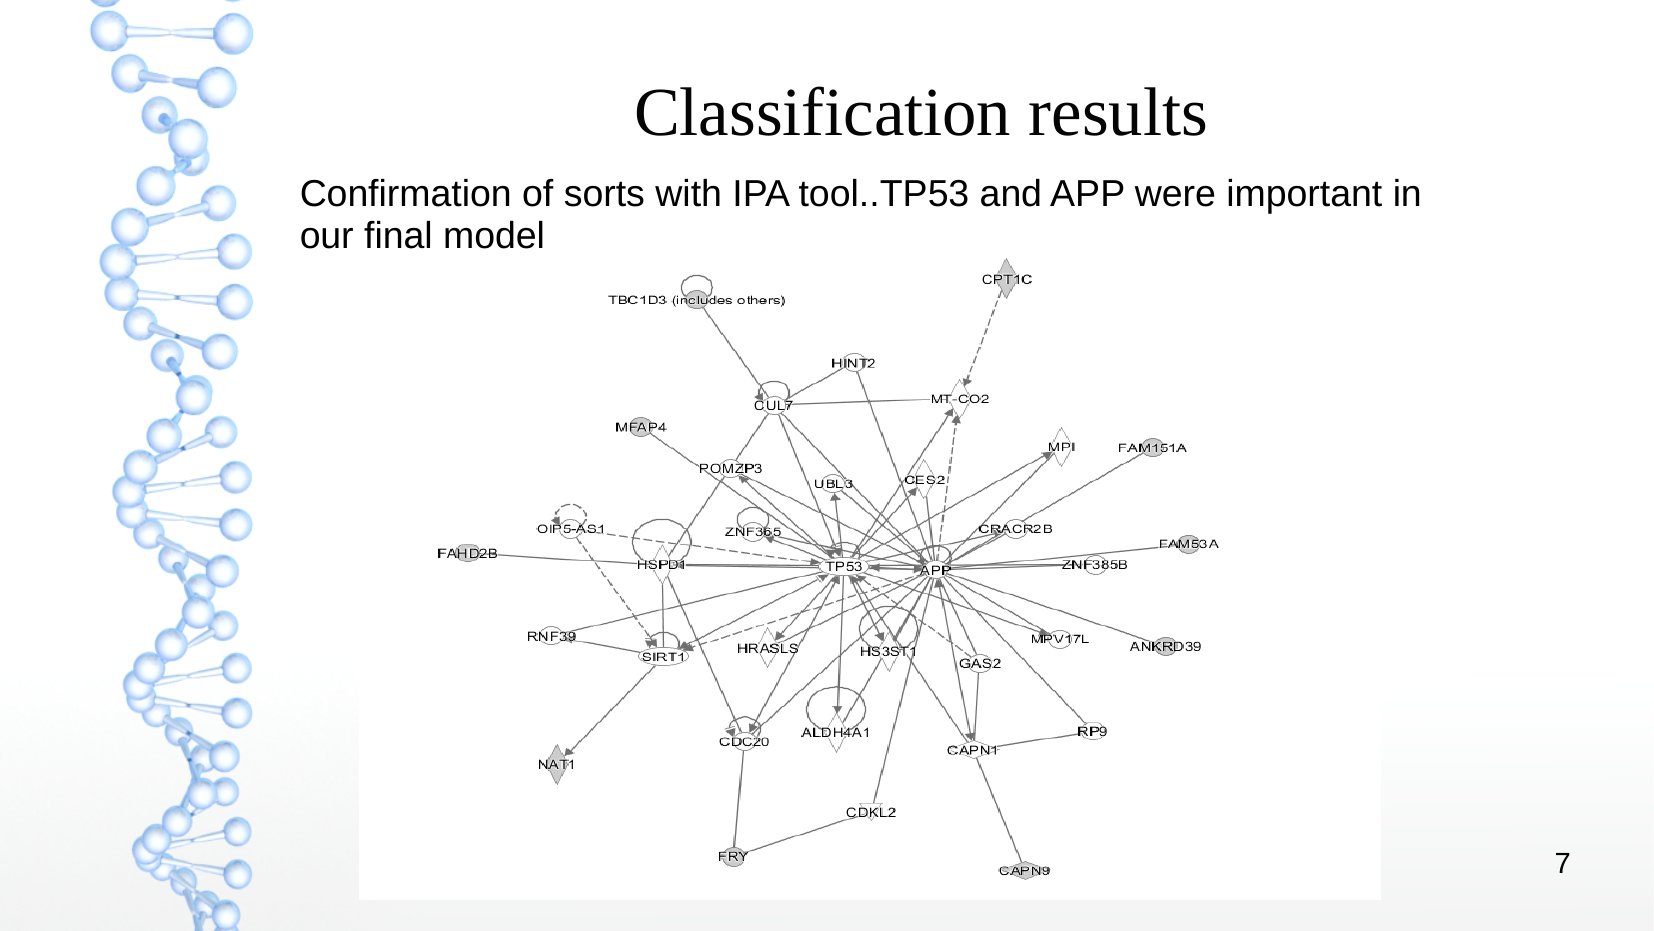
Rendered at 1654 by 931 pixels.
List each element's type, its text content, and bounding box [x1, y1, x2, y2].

text_box Confirmation of sorts with IPA tool..TP53 and APP were important in our final model [285, 165, 1501, 251]
title Classification results [265, 35, 1595, 189]
picture [0, 0, 1654, 931]
